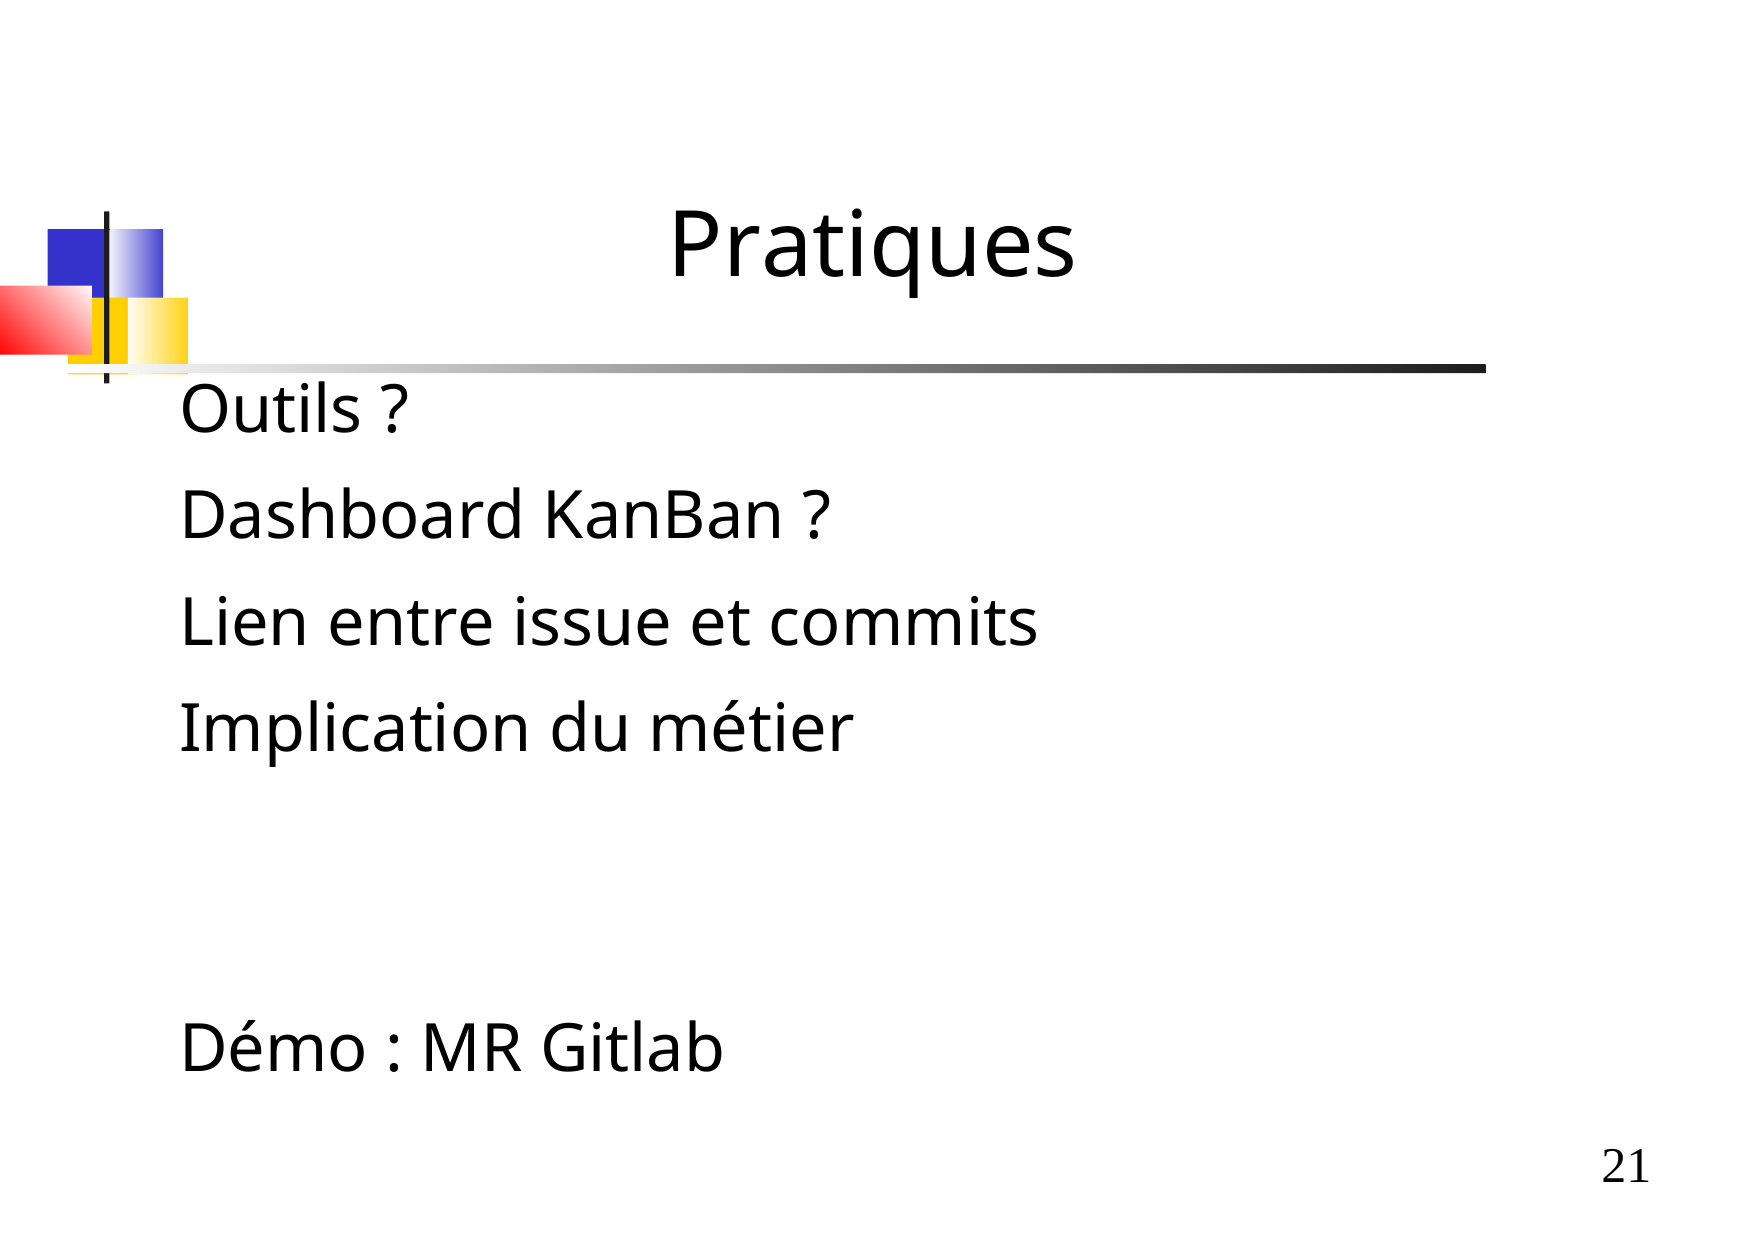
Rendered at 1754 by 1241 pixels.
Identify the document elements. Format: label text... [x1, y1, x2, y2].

list Outils ? Dashboard KanBan ? Lien entre issue et commits Implication du métier Démo : MR Gitlab [179, 371, 1567, 1091]
title Pratiques [179, 139, 1567, 351]
